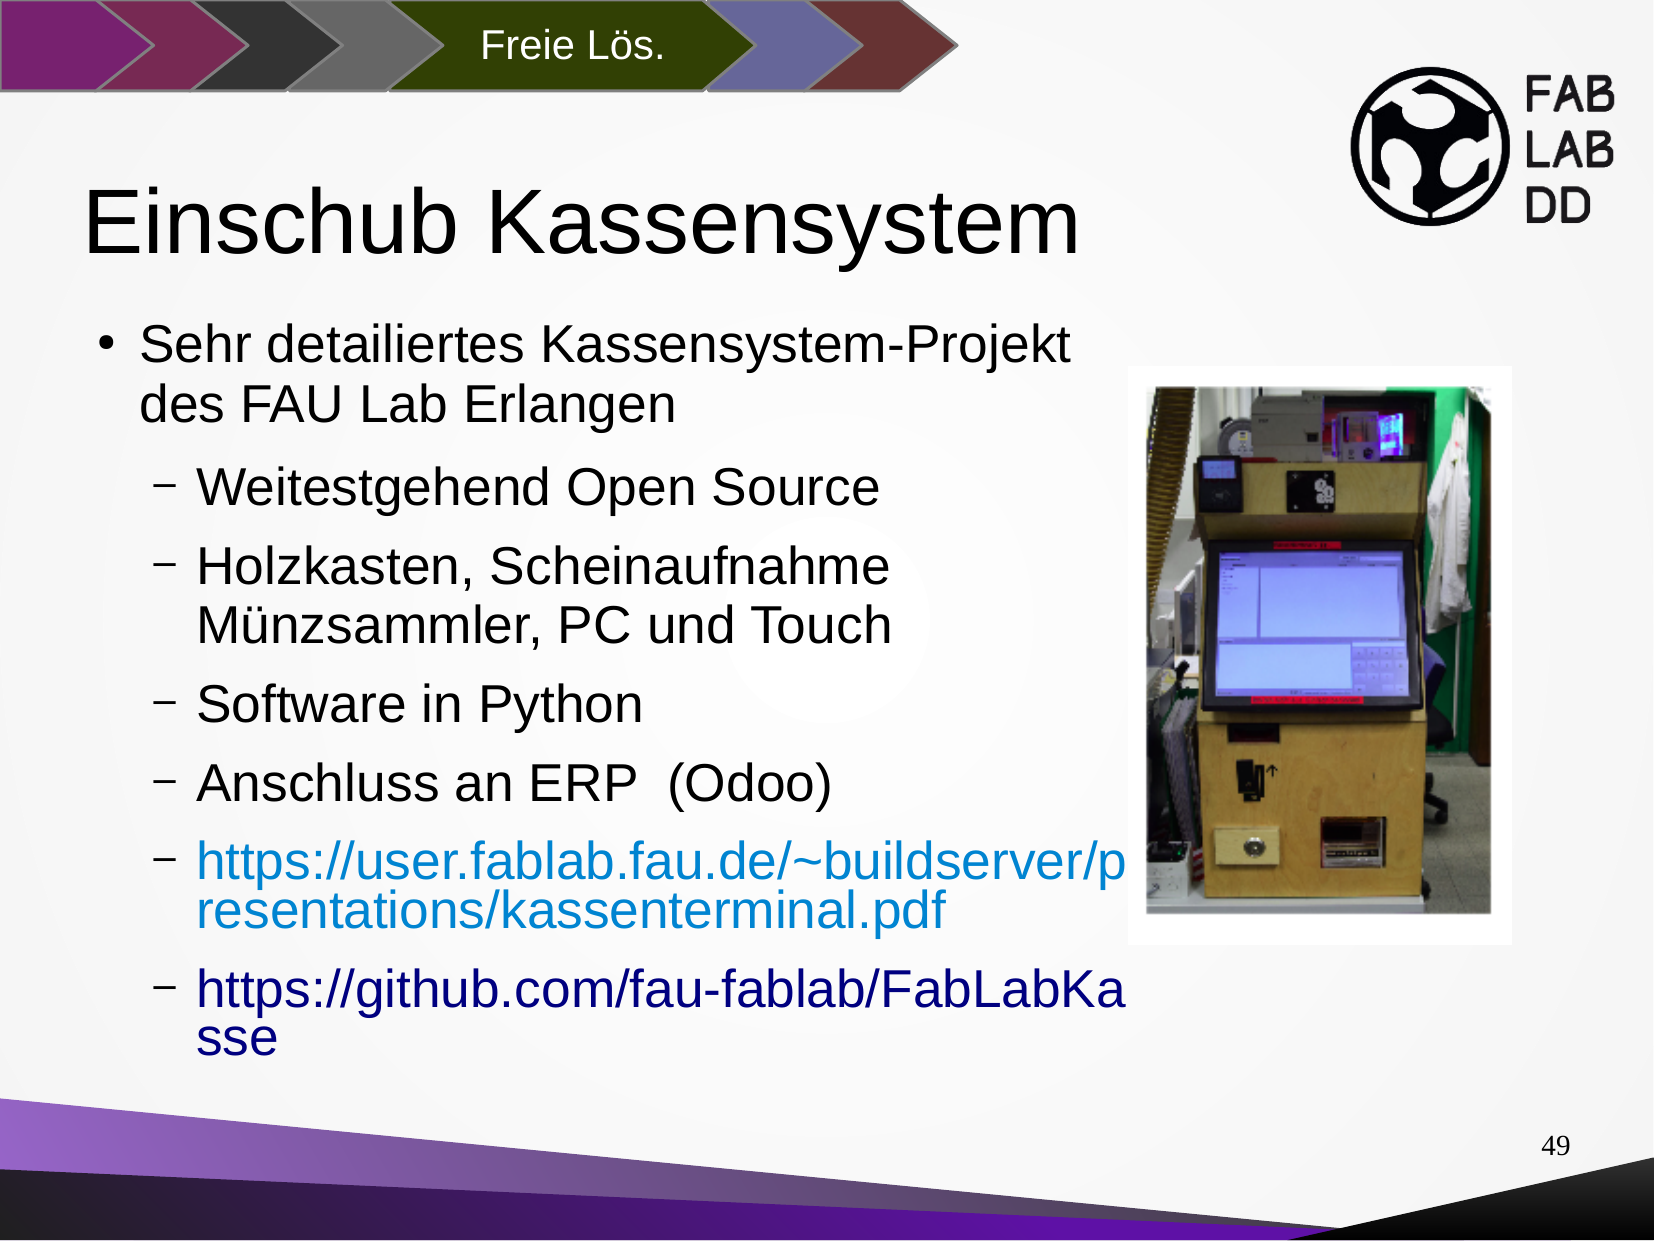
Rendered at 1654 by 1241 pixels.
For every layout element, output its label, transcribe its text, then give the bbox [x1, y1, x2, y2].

text_box [0, 0, 443, 91]
picture [1324, 36, 1642, 257]
list Sehr detailiertes Kassensystem-Projekt des FAU Lab Erlangen Weitestgehend Open Source Holzkasten, Scheinaufnahme Münzsammler, PC und Touch Software in Python Anschluss an ERP (Odoo) https://user.fablab.fau.de/~buildserver/presentations/kassenterminal.pdf https://github.com/fau-fablab/FabLabKasse [82, 313, 1134, 1034]
picture [1128, 366, 1512, 945]
text_box [708, 0, 958, 91]
title Einschub Kassensystem [82, 118, 1347, 326]
text_box Freie Lös. [389, 0, 756, 91]
